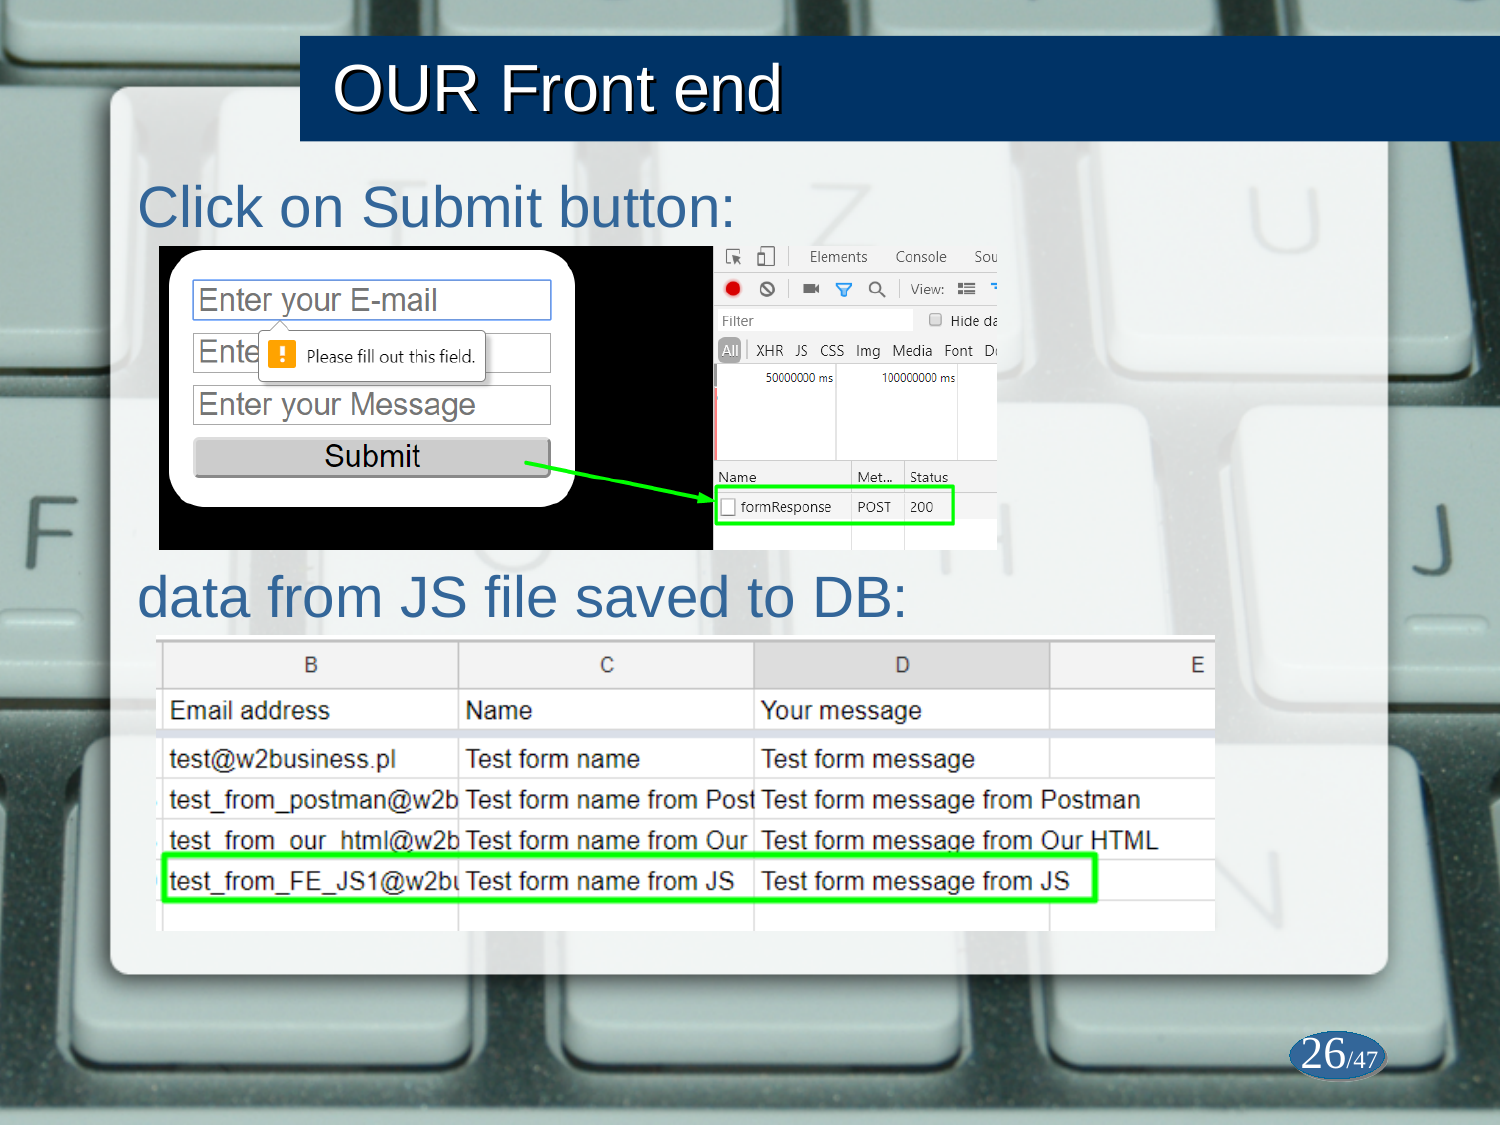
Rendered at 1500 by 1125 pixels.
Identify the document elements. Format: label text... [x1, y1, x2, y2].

title Click on Submit button: data from JS file saved to DB: [122, 167, 1384, 636]
picture [0, 0, 1500, 1125]
title OUR Front end [300, 35, 1500, 142]
